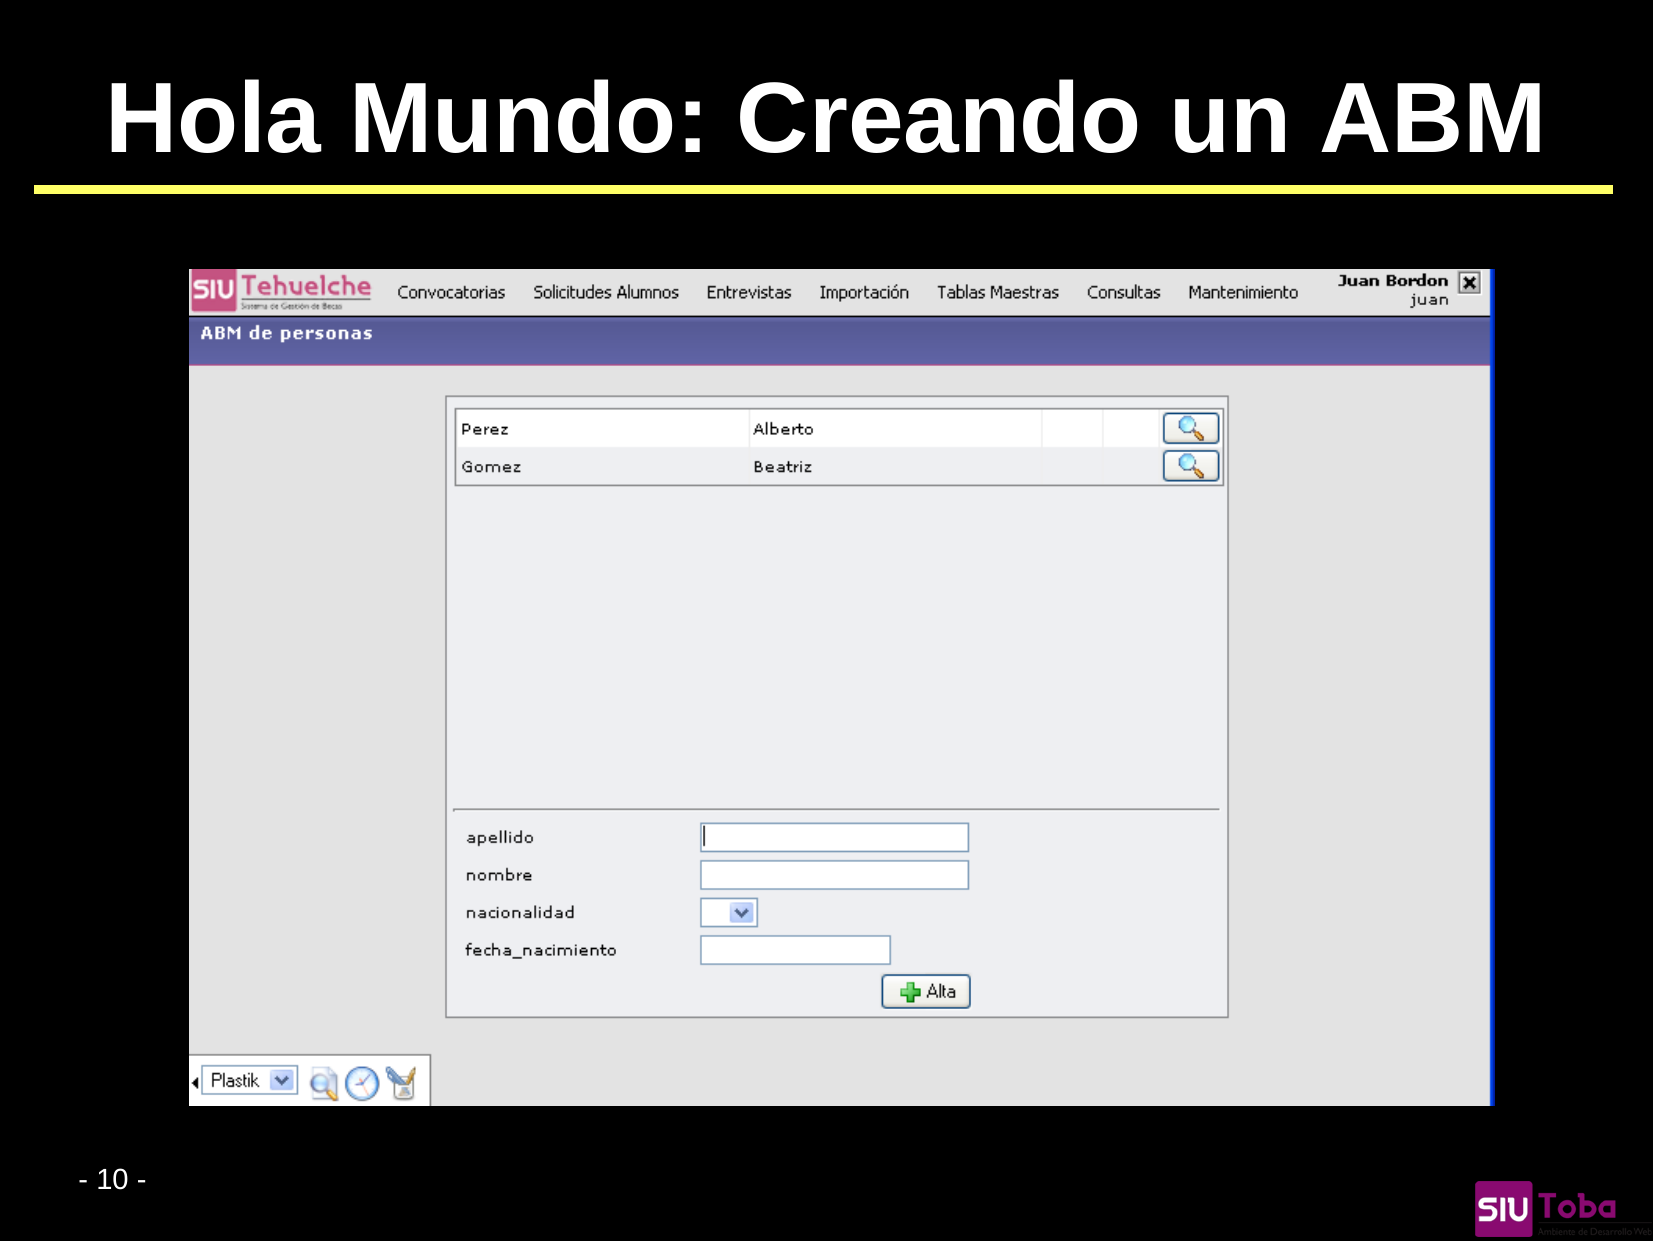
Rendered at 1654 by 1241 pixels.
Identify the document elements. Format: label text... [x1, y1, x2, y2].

picture [1475, 1181, 1652, 1237]
title Hola Mundo: Creando un ABM [58, 47, 1594, 188]
picture [189, 269, 1495, 1106]
